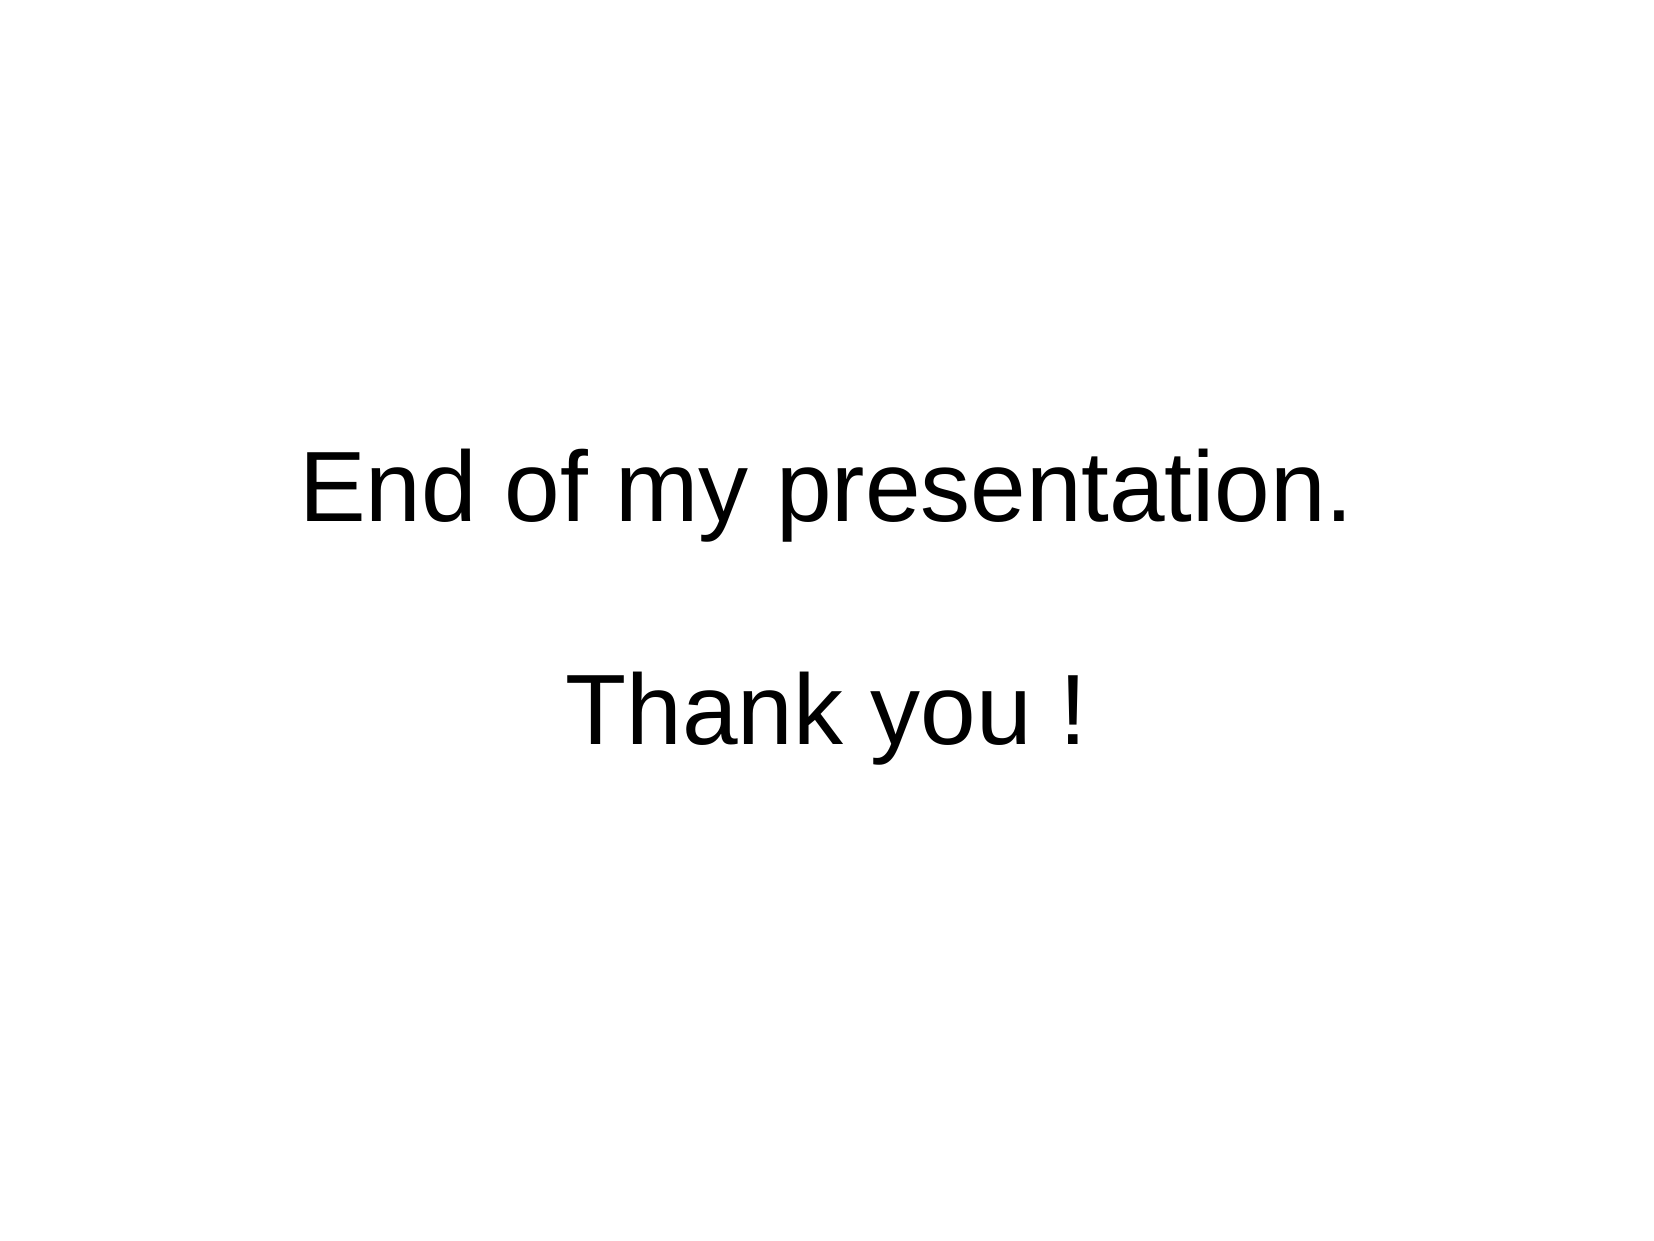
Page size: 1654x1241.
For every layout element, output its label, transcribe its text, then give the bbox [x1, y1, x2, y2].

text_box End of my presentation. Thank you ! [0, 423, 1654, 886]
